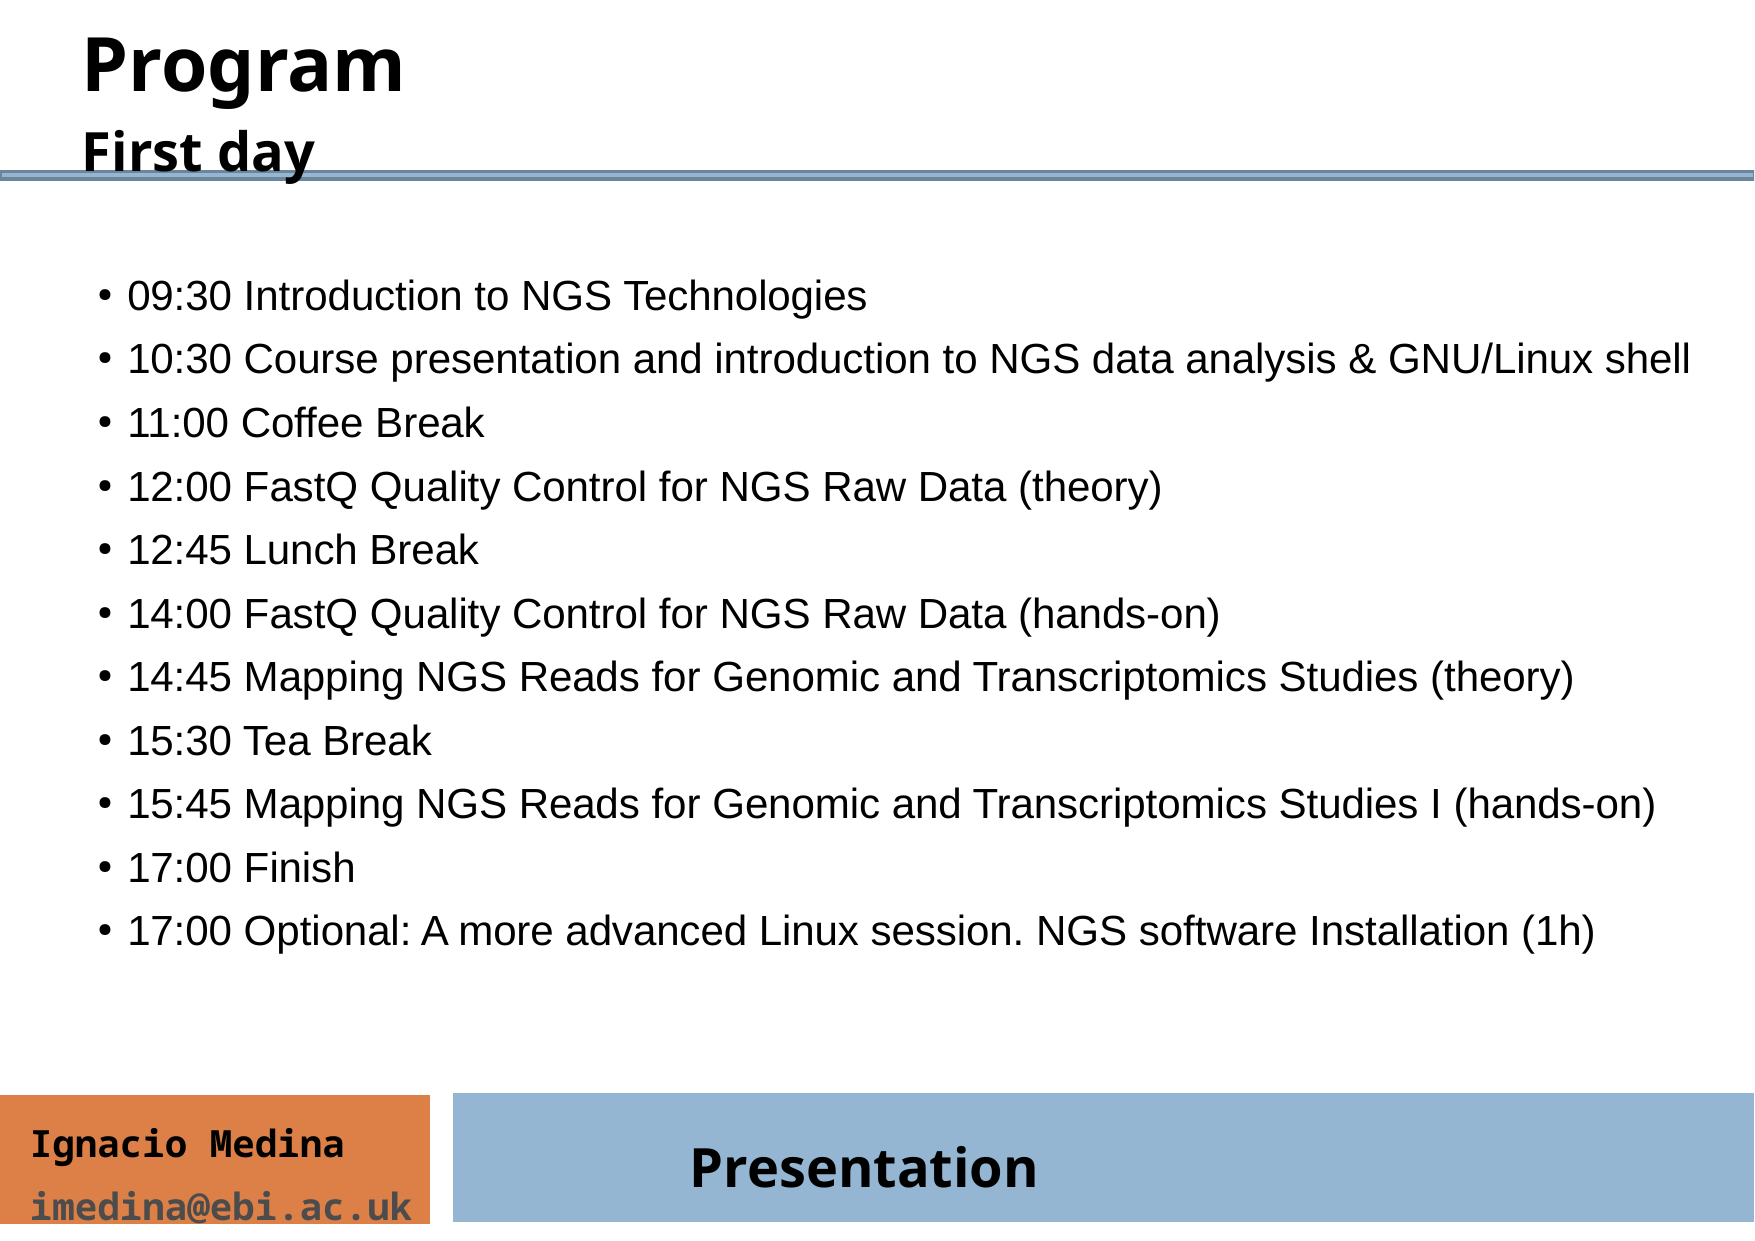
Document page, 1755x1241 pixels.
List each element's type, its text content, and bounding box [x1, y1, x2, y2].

text_box [0, 171, 296, 179]
text_box Presentation [675, 1122, 1726, 1201]
list 09:30 Introduction to NGS Technologies 10:30 Course presentation and introduction to NGS data analysis & GNU/Linux shell 11:00 Coffee Break 12:00 FastQ Quality Control for NGS Raw Data (theory) 12:45 Lunch Break 14:00 FastQ Quality Control for NGS Raw Data (hands-on) 14:45 Mapping NGS Reads for Genomic and Transcriptomics Studies (theory) 15:30 Tea Break 15:45 Mapping NGS Reads for Genomic and Transcriptomics Studies I (hands-on) 17:00 Finish 17:00 Optional: A more advanced Linux session. NGS software Installation (1h) [87, 272, 1696, 992]
text_box Program First day [67, 3, 1688, 169]
text_box [300, 171, 1754, 179]
text_box Ignacio Medina imedina@ebi.ac.uk [15, 1110, 436, 1224]
